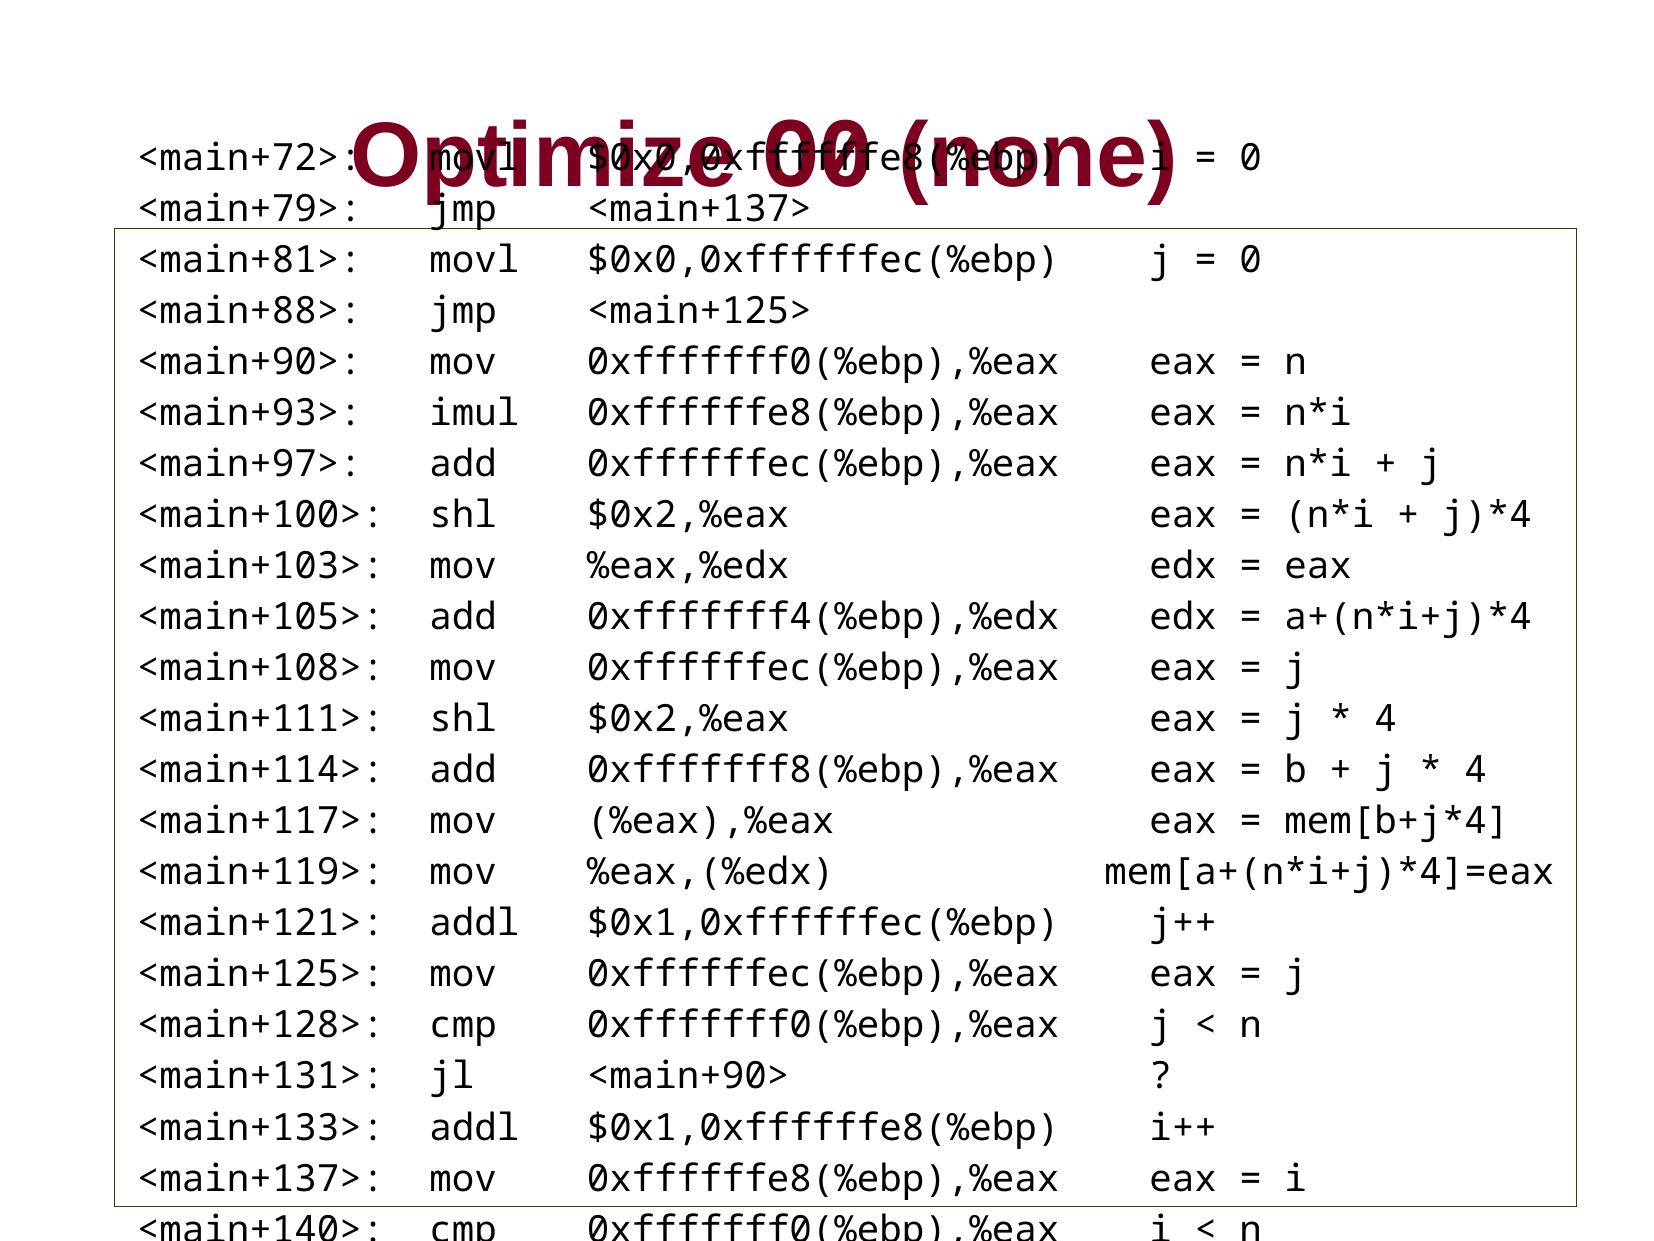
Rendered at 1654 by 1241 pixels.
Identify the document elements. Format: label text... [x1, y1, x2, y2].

picture [0, 0, 1654, 1241]
picture [849, 1232, 854, 1240]
picture [480, 1224, 491, 1240]
title Optimize O0 (none) [118, 96, 1411, 205]
picture [593, 1222, 603, 1239]
picture [172, 1225, 177, 1241]
picture [464, 1225, 469, 1241]
picture [321, 1218, 331, 1233]
picture [984, 1232, 989, 1240]
picture [232, 1224, 242, 1241]
picture [794, 1218, 804, 1233]
picture [456, 1224, 461, 1241]
text_box <main+72>: movl $0x0,0xffffffe8(%ebp) i = 0 <main+79>: jmp <main+137> <main+81>: movl $0x0,0xffffffec(%ebp) j = 0 <main+88>: jmp <main+125> <main+90>: mov 0xfffffff0(%ebp),%eax eax = n <main+93>: imul 0xffffffe8(%ebp),%eax eax = n*i <main+97>: add 0xffffffec(%ebp),%eax eax = n*i + j <main+100>: shl $0x2,%eax eax = (n*i + j)*4 <main+103>: mov %eax,%edx edx = eax <main+105>: add 0xfffffff4(%ebp),%edx edx = a+(n*i+j)*4 <main+108>: mov 0xffffffec(%ebp),%eax eax = j <main+111>: shl $0x2,%eax eax = j * 4 <main+114>: add 0xfffffff8(%ebp),%eax eax = b + j * 4 <main+117>: mov (%eax),%eax eax = mem[b+j*4] <main+119>: mov %eax,(%edx) mem[a+(n*i+j)*4]=eax <main+121>: addl $0x1,0xffffffec(%ebp) j++ <main+125>: mov 0xffffffec(%ebp),%eax eax = j <main+128>: cmp 0xfffffff0(%ebp),%eax j < n <main+131>: jl <main+90> ? <main+133>: addl $0x1,0xffffffe8(%ebp) i++ <main+137>: mov 0xffffffe8(%ebp),%eax eax = i <main+140>: cmp 0xfffffff0(%ebp),%eax i < n <main+143>: jl <main+81> ? [114, 228, 1577, 1207]
picture [885, 1224, 896, 1240]
picture [907, 1224, 918, 1240]
picture [323, 1222, 333, 1239]
picture [591, 1218, 601, 1233]
picture [862, 1224, 873, 1230]
picture [616, 1234, 625, 1241]
picture [796, 1222, 806, 1239]
picture [164, 1224, 169, 1241]
picture [187, 1232, 197, 1240]
picture [300, 1219, 308, 1233]
picture [997, 1224, 1008, 1230]
picture [1020, 1232, 1030, 1240]
picture [1043, 1234, 1052, 1241]
picture [1245, 1224, 1255, 1241]
